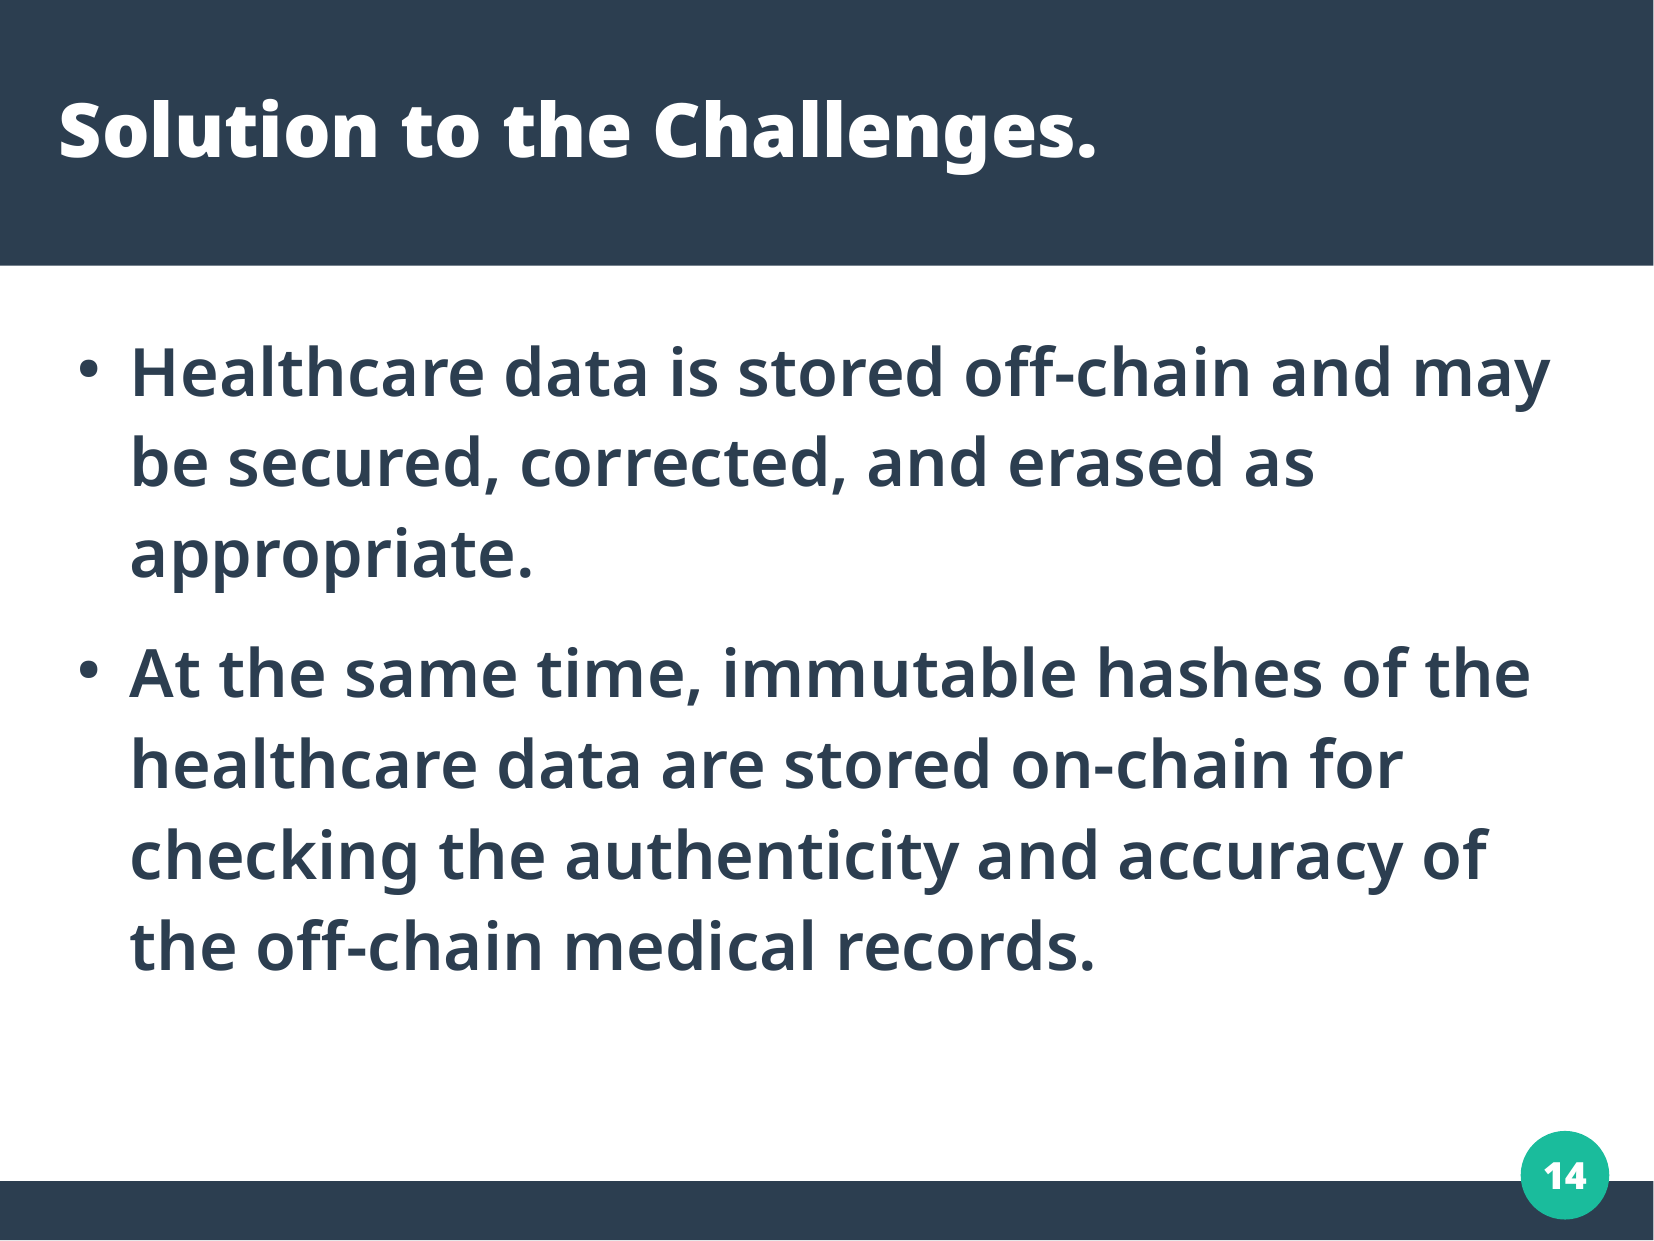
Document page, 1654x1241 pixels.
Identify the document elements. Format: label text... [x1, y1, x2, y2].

list Healthcare data is stored off-chain and may be secured, corrected, and erased as appropriate. At the same time, immutable hashes of the healthcare data are stored on-chain for checking the authenticity and accuracy of the off-chain medical records. [59, 324, 1595, 1152]
title Solution to the Challenges. [59, 49, 1595, 207]
